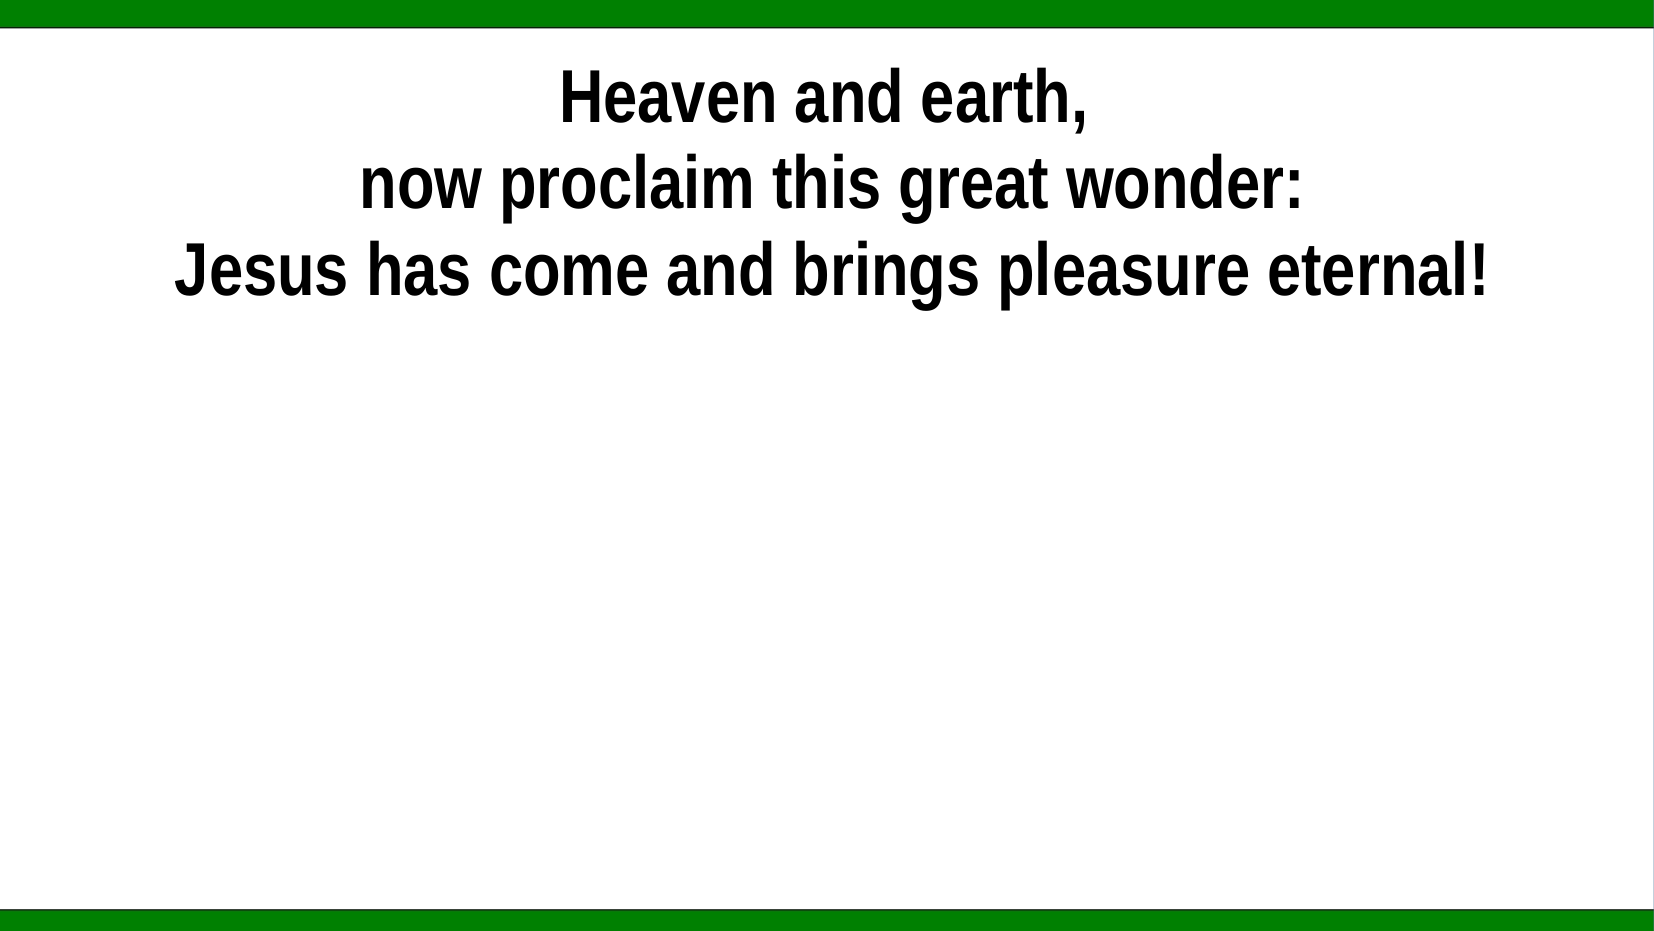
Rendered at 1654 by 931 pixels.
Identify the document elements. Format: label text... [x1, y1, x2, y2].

picture [0, 0, 1654, 931]
text_box Heaven and earth, now proclaim this great wonder: Jesus has come and brings pleasure eternal! [120, 45, 1546, 361]
